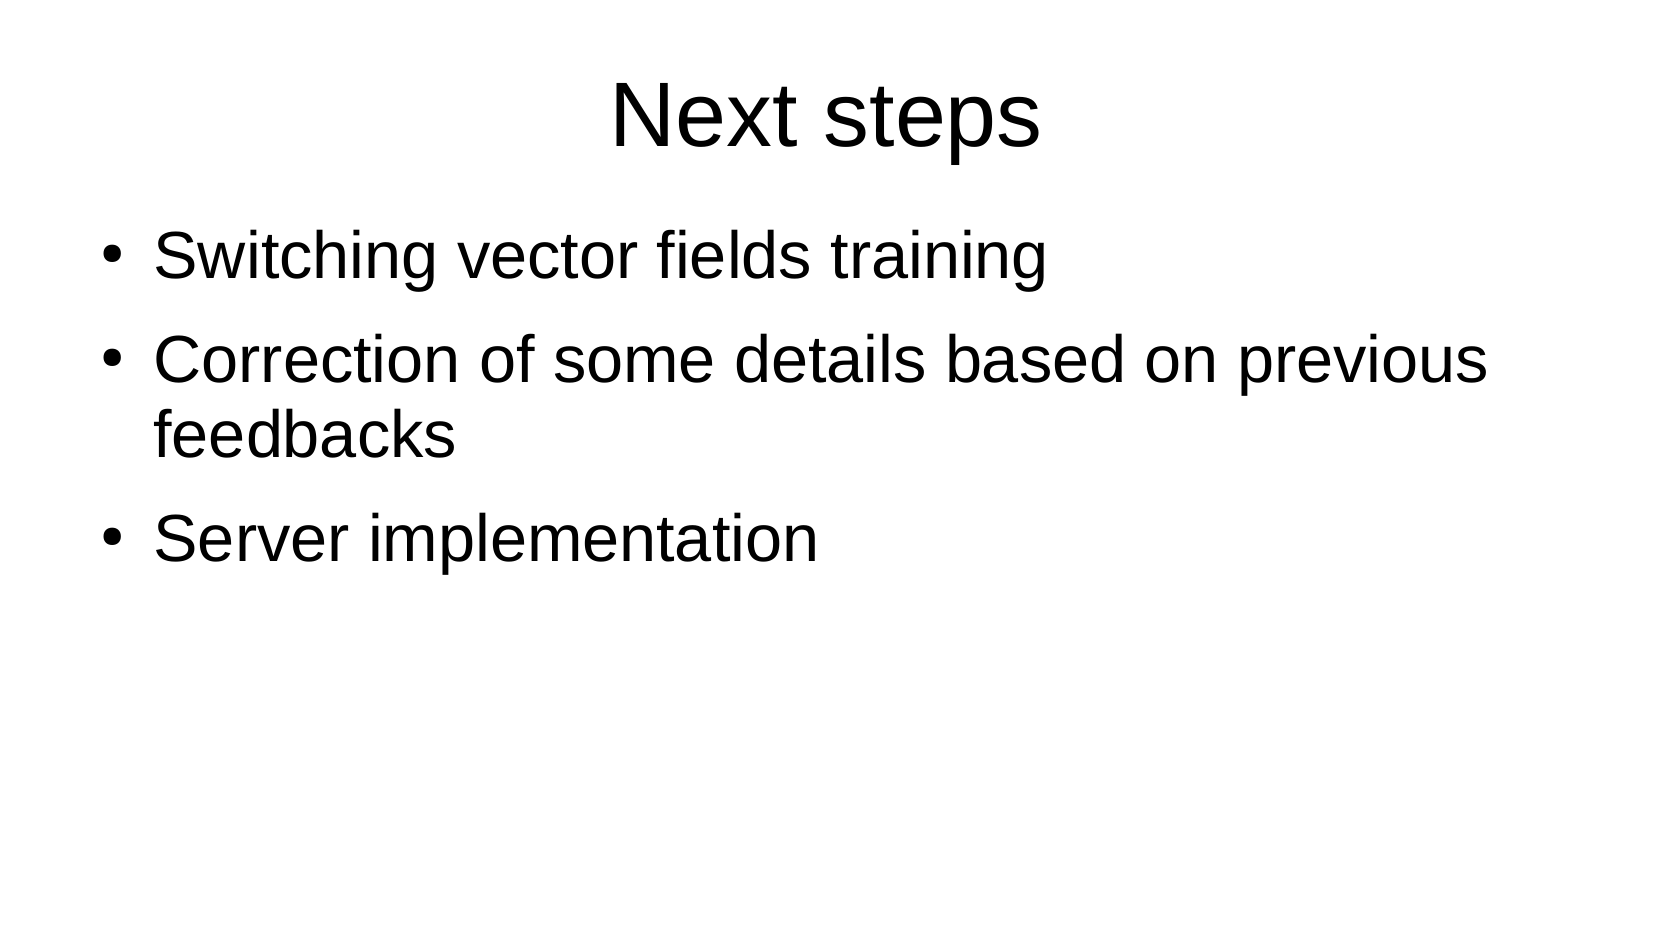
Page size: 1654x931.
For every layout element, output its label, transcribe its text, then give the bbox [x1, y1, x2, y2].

title Next steps [82, 37, 1571, 193]
list Switching vector fields training Correction of some details based on previous feedbacks Server implementation [82, 217, 1571, 758]
